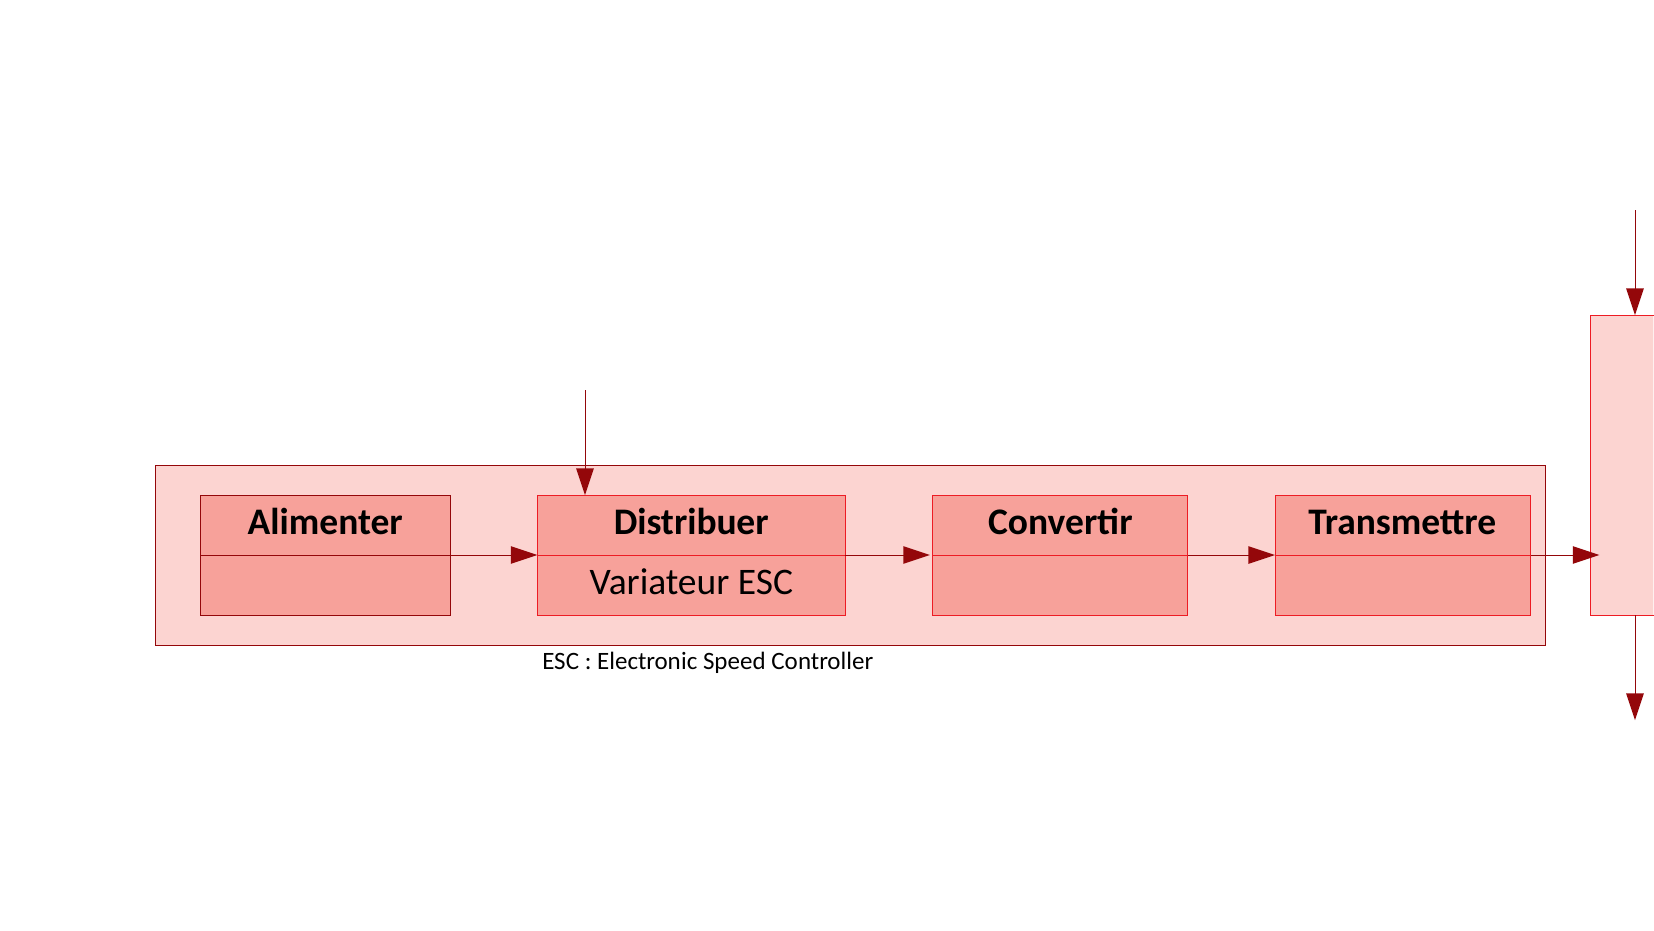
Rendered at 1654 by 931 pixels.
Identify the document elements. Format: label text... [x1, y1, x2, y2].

text_box ESC : Electronic Speed Controller [648, 648, 769, 679]
text_box Convertir [932, 495, 1188, 555]
text_box Variateur ESC [537, 555, 846, 616]
text_box Distribuer [537, 495, 846, 555]
text_box AGIR [1590, 315, 1654, 616]
text_box Transmettre [1275, 495, 1531, 555]
text_box [155, 465, 1546, 646]
text_box Alimenter [200, 495, 451, 555]
